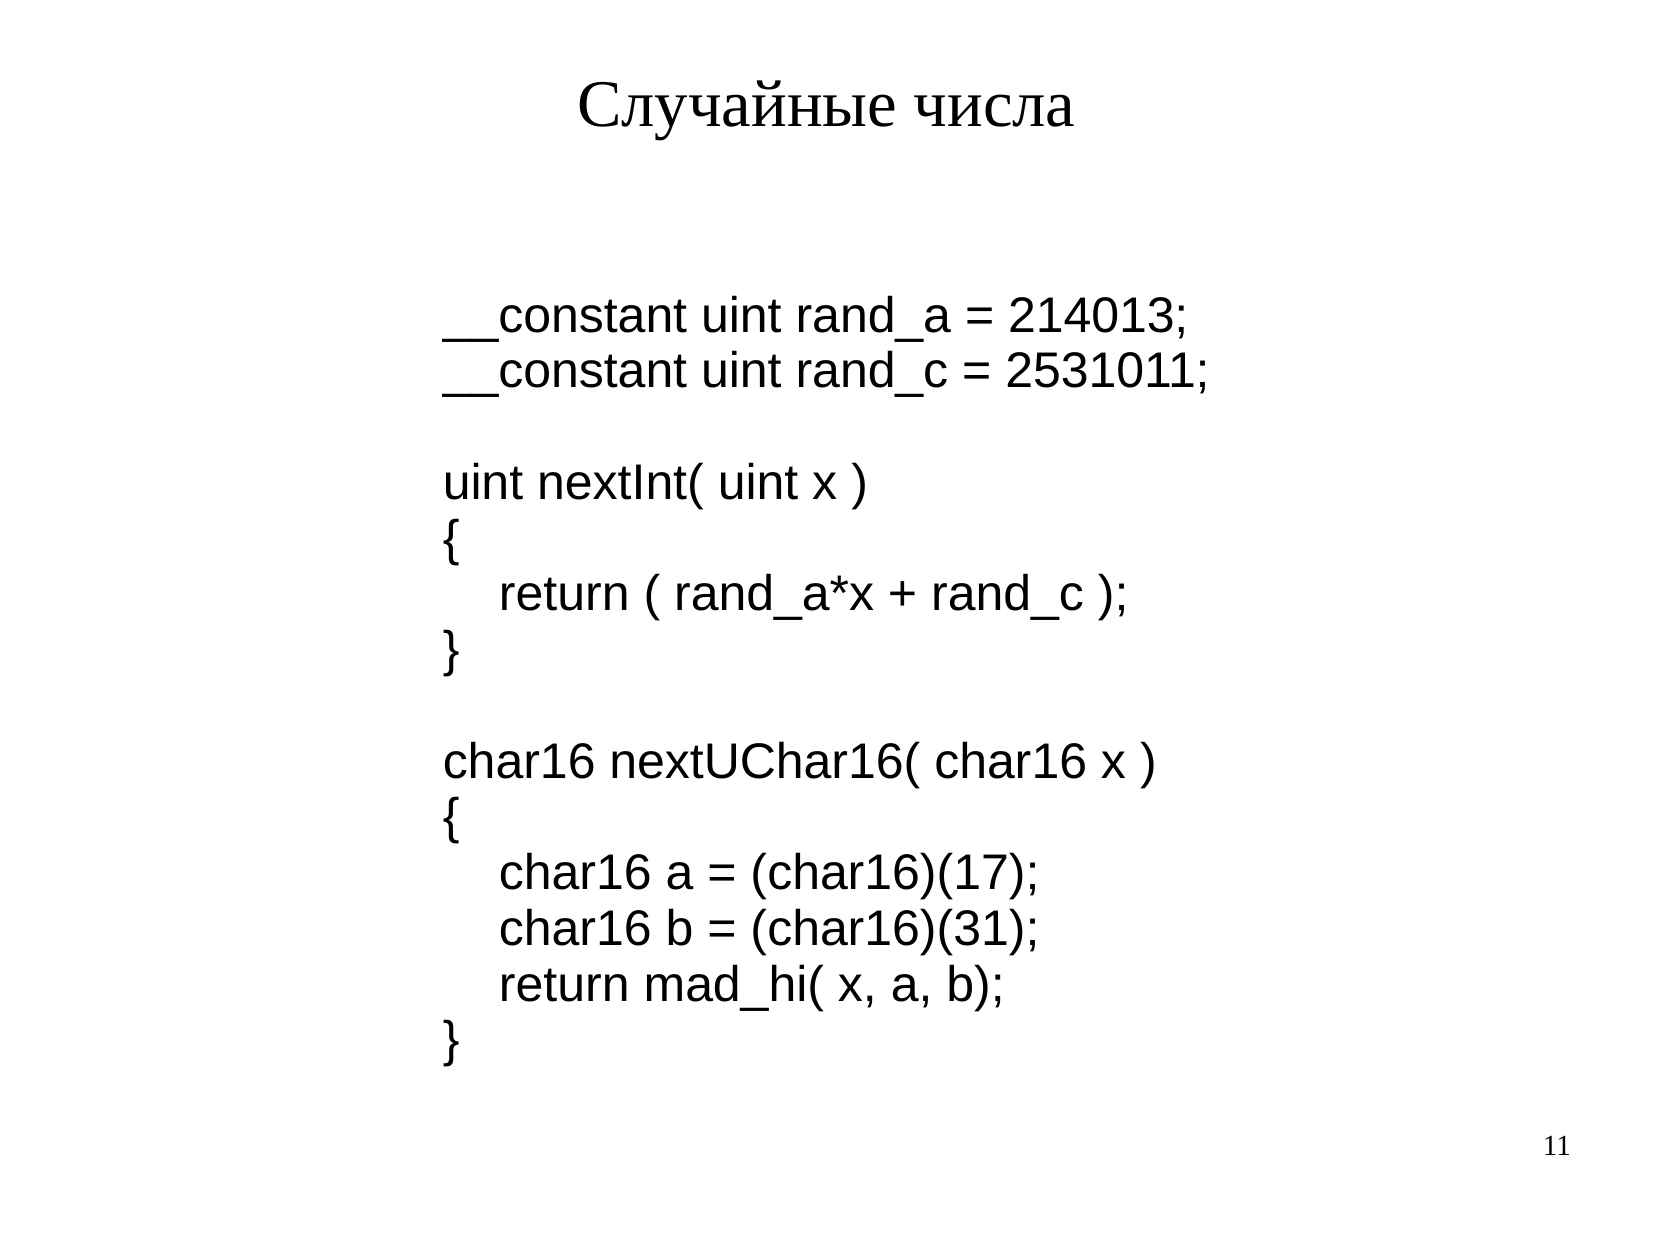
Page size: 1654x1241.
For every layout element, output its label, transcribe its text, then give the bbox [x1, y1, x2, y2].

text_box Случайные числа [335, 59, 1318, 148]
text_box __constant uint rand_a = 214013; __constant uint rand_c = 2531011; uint nextInt( uint x ) { return ( rand_a*x + rand_c ); } char16 nextUChar16( char16 x ) { char16 a = (char16)(17); char16 b = (char16)(31); return mad_hi( x, a, b); } [428, 279, 1226, 1075]
